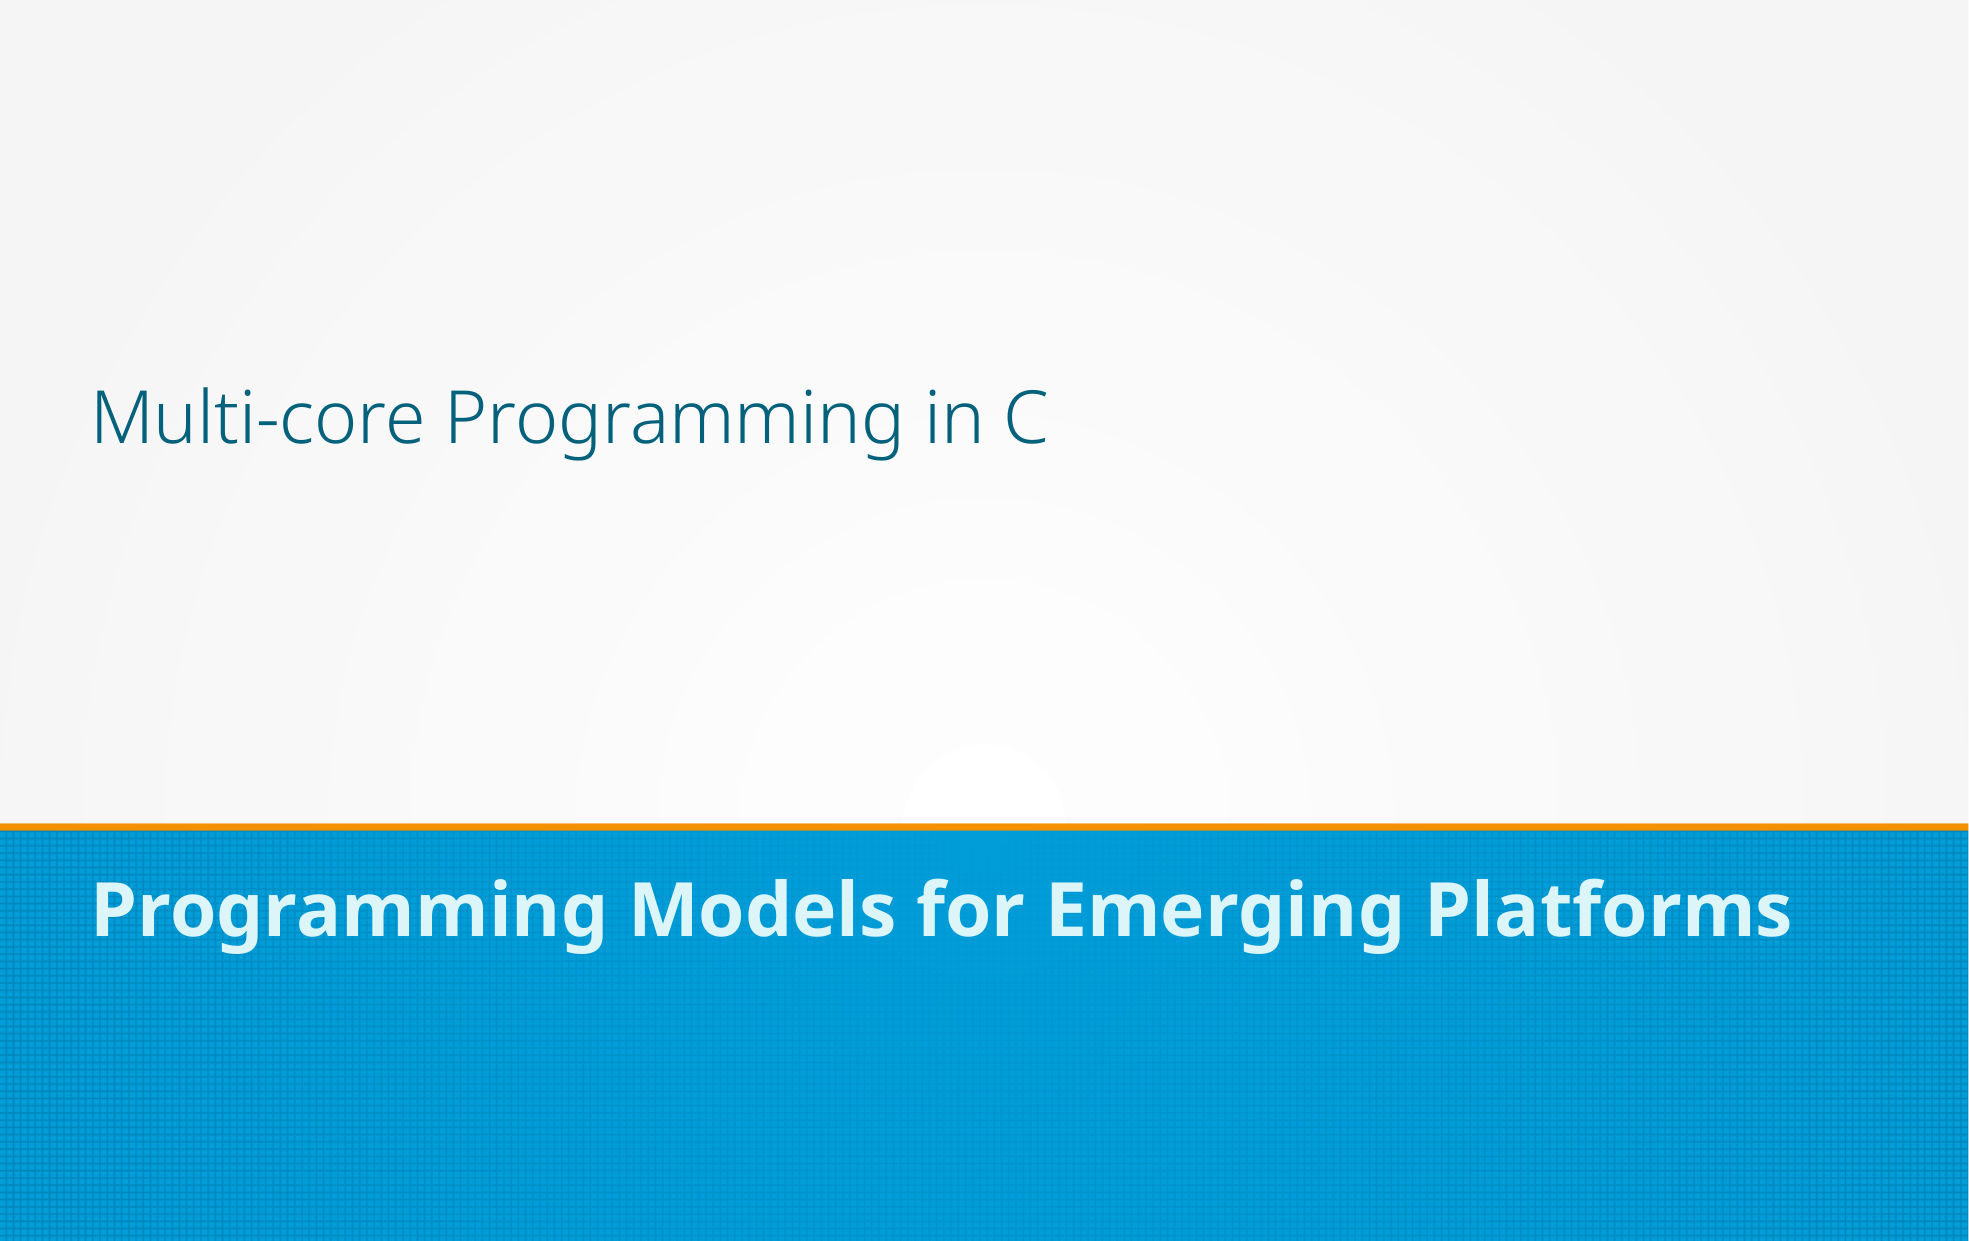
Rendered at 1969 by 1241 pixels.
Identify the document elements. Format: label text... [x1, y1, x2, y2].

subtitle Programming Models for Emerging Platforms [90, 855, 1861, 1111]
title Multi-core Programming in C [90, 363, 1862, 466]
picture [0, 0, 1969, 830]
